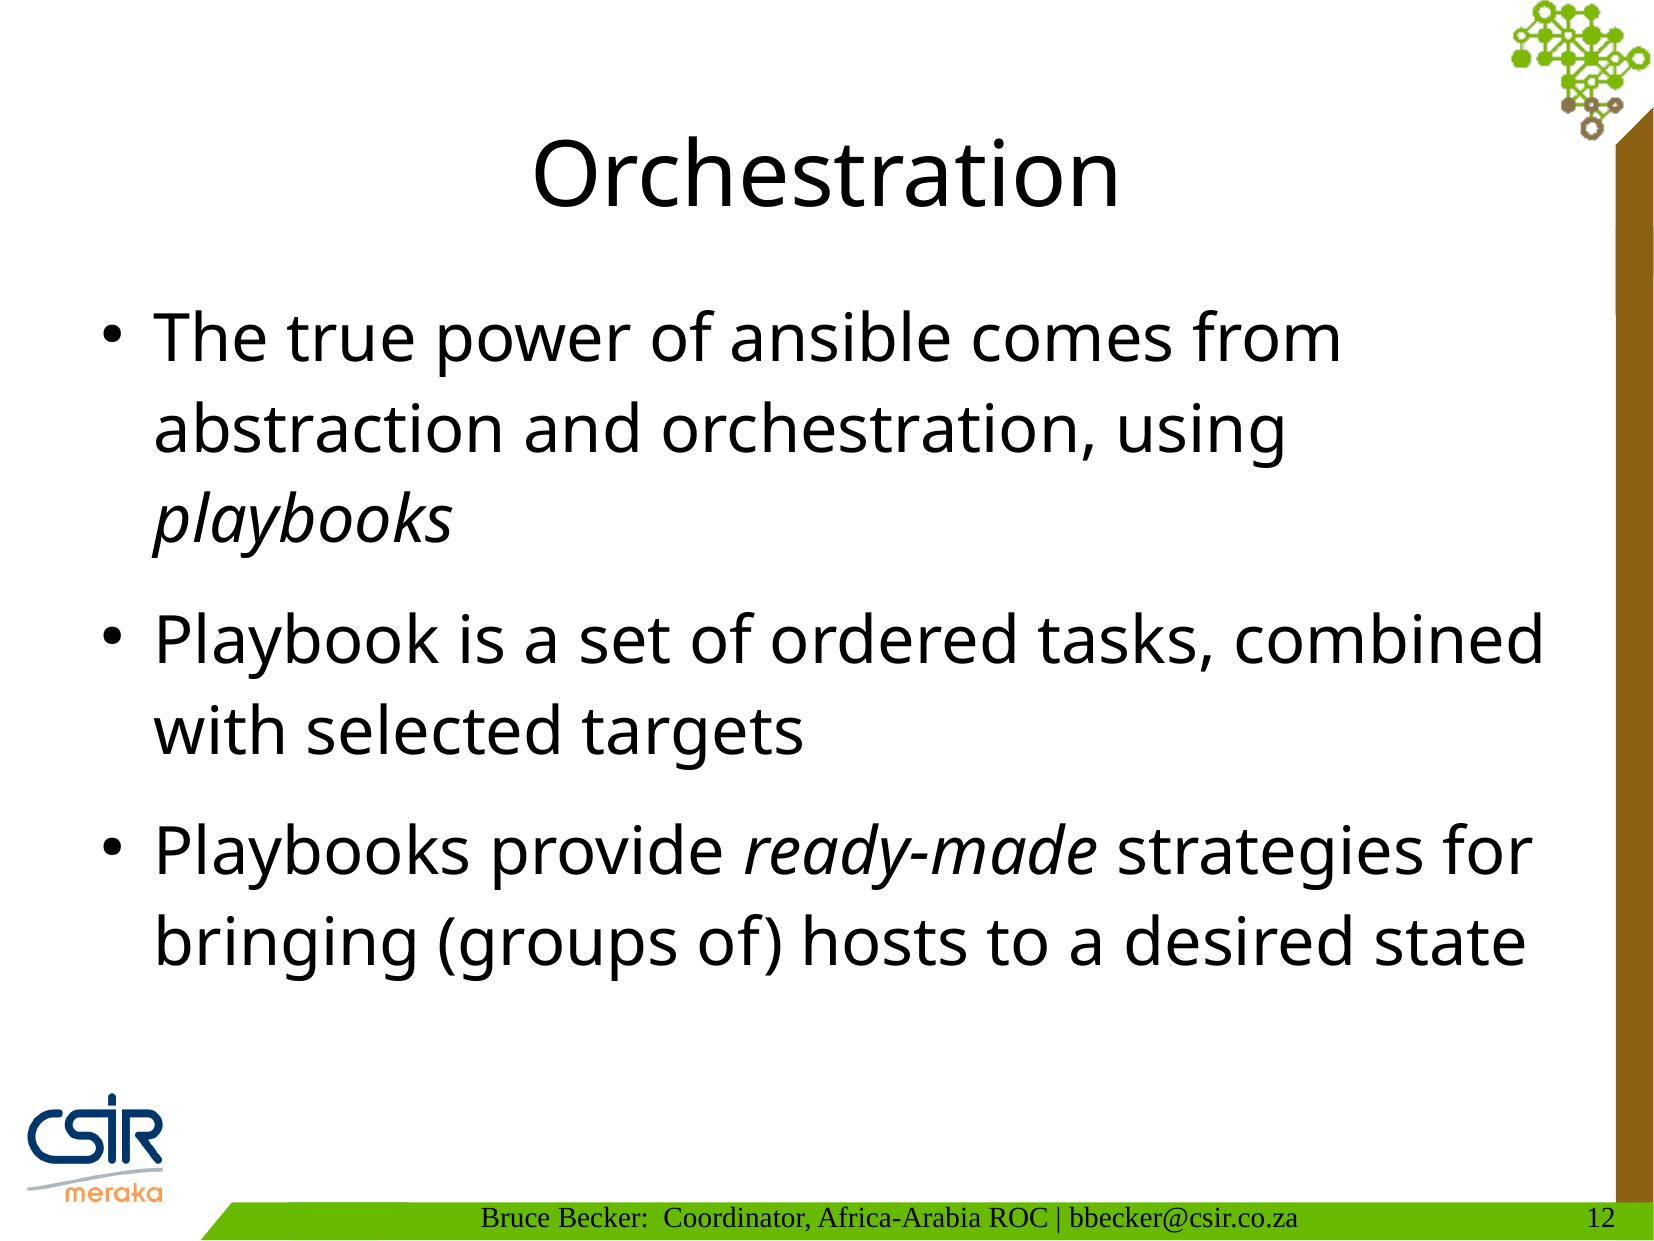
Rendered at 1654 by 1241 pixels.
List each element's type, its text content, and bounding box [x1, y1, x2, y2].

picture [12, 1074, 178, 1225]
list The true power of ansible comes from abstraction and orchestration, using playbooks Playbook is a set of ordered tasks, combined with selected targets Playbooks provide ready-made strategies for bringing (groups of) hosts to a desired state [82, 290, 1571, 1010]
title Orchestration [82, 67, 1571, 275]
picture [1503, 0, 1654, 144]
